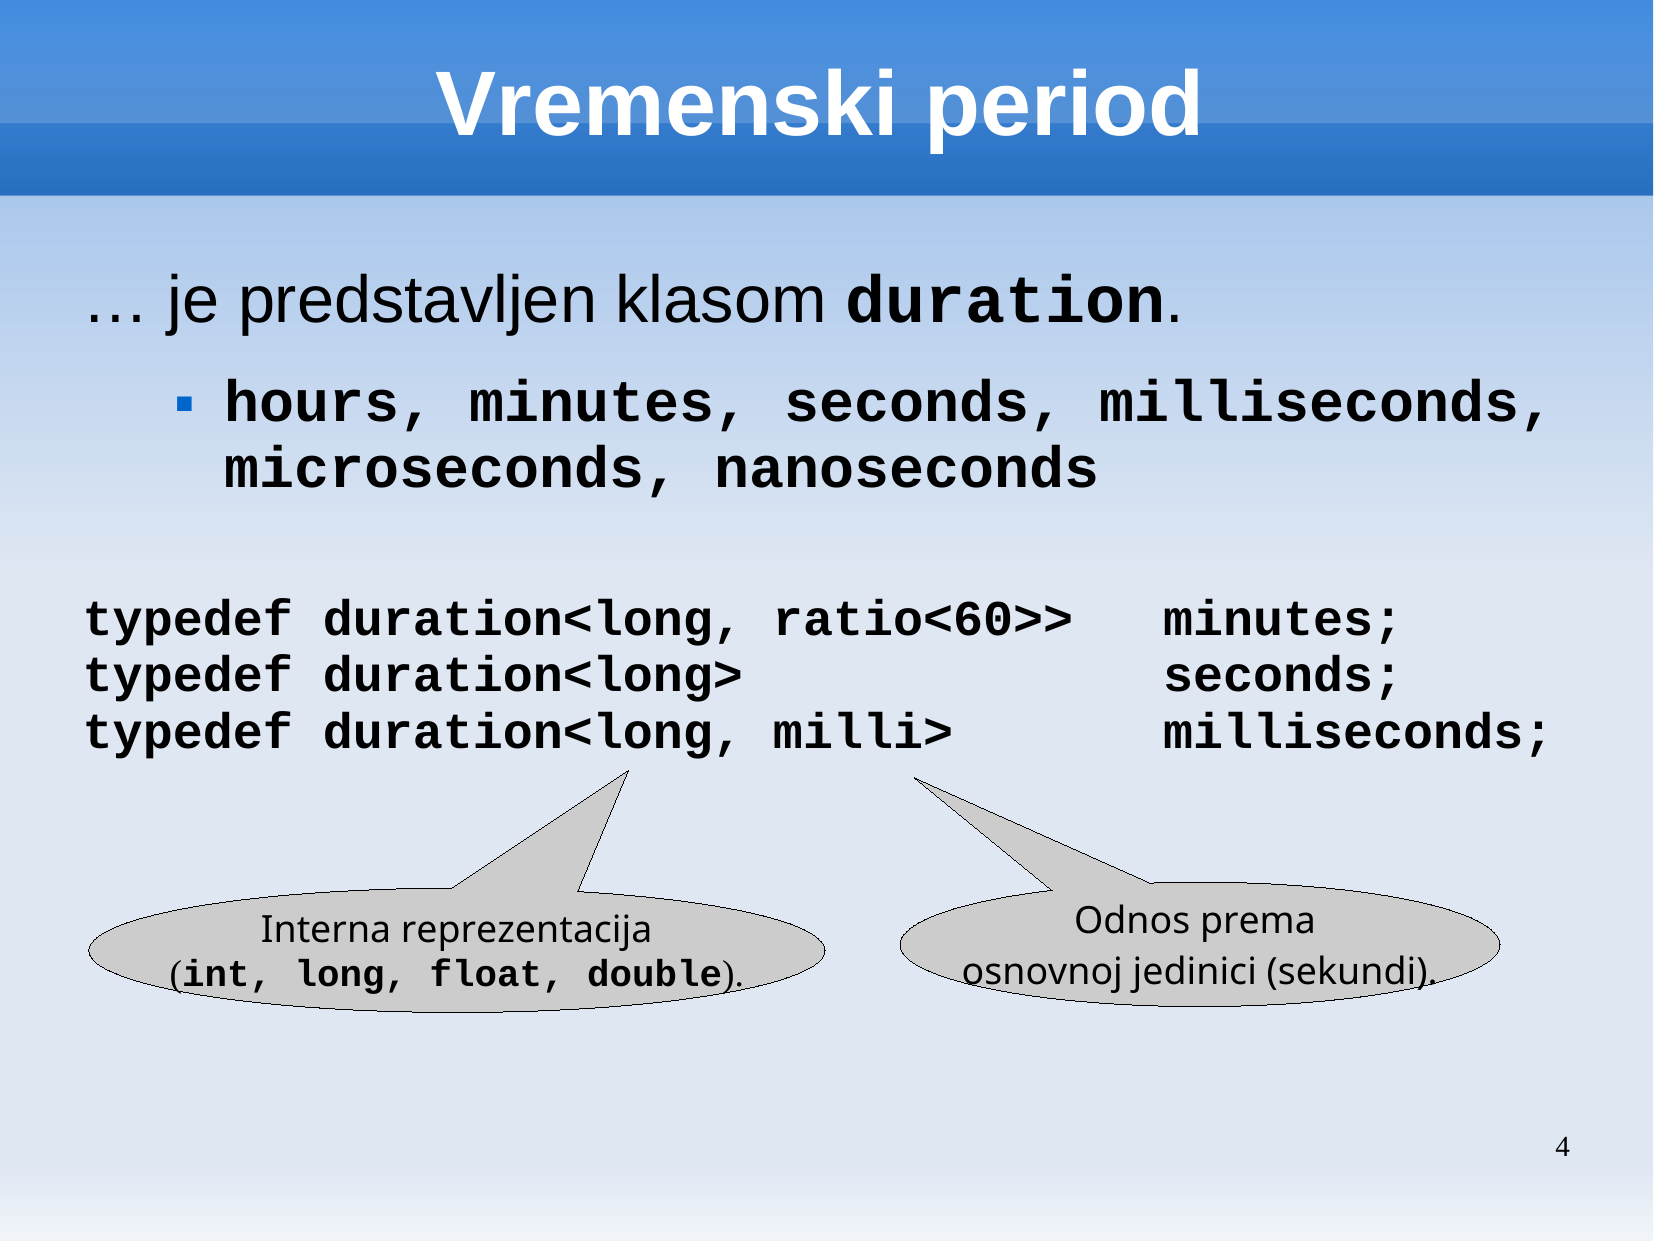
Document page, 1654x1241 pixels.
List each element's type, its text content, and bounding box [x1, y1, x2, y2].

text_box Odnos prema osnovnoj jedinici (sekundi). [900, 777, 1501, 1007]
list … je predstavljen klasom duration. hours, minutes, seconds, milliseconds, microseconds, nanoseconds typedef duration<long, ratio<60>> minutes; typedef duration<long> seconds; typedef duration<long, milli> milliseconds; [82, 262, 1571, 1126]
picture [0, 0, 1654, 1241]
text_box Interna reprezentacija (int, long, float, double). [88, 770, 826, 1013]
title Vremenski period [76, 0, 1565, 208]
